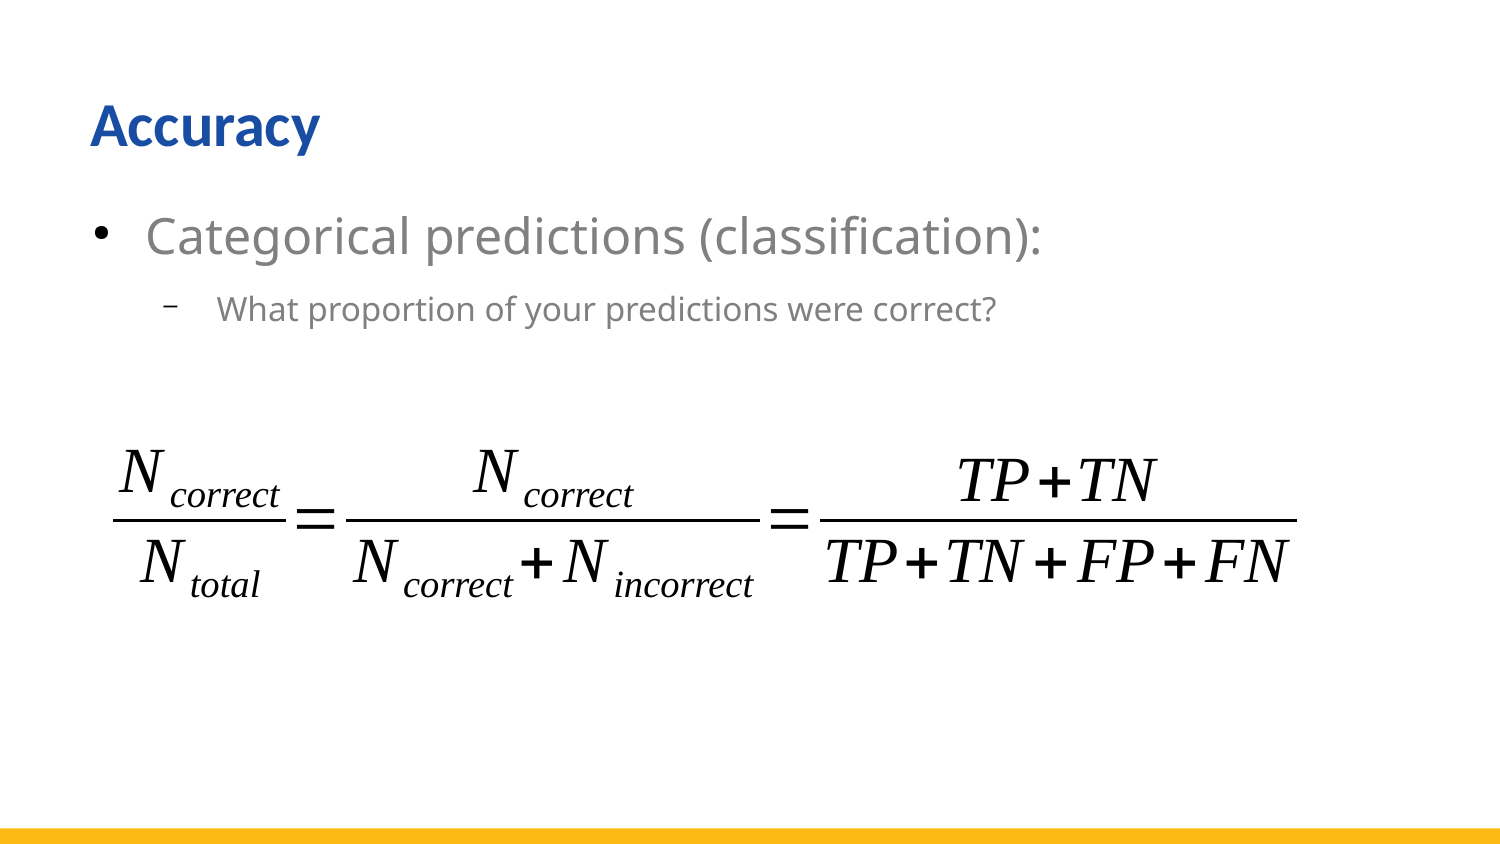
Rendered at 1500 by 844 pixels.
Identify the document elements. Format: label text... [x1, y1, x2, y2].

list Categorical predictions (classification): What proportion of your predictions were correct? [75, 197, 1425, 687]
chart [105, 435, 1306, 607]
title Accuracy [75, 0, 1425, 197]
